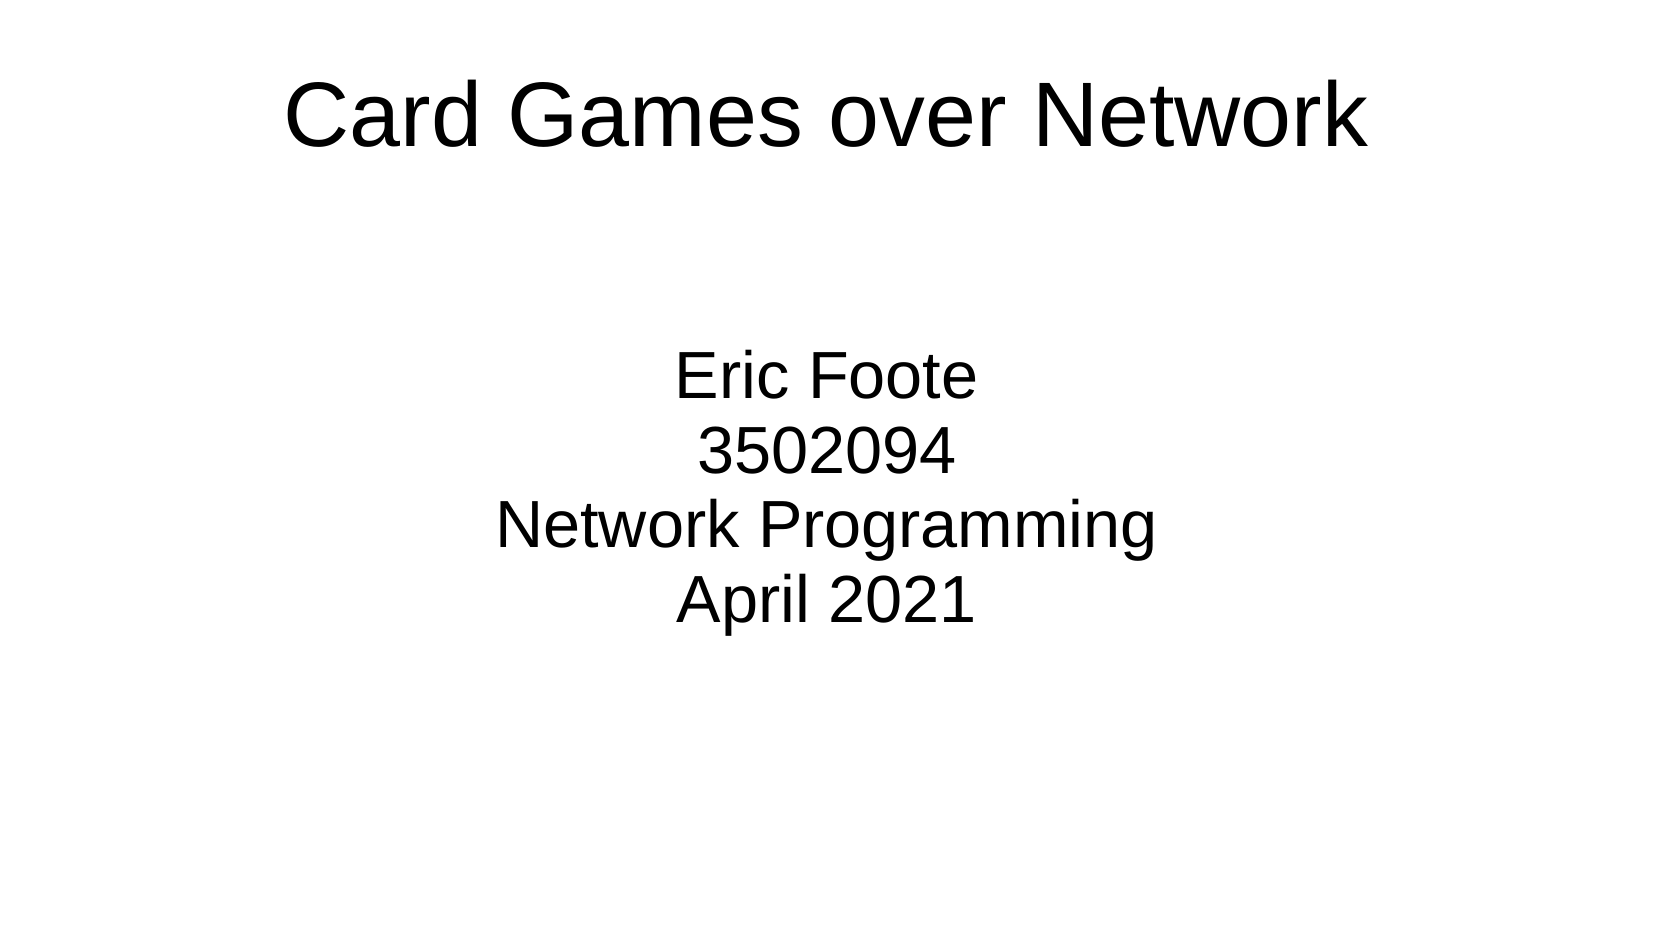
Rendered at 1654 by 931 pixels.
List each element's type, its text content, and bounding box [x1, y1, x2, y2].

subtitle Eric Foote 3502094 Network Programming April 2021 [82, 217, 1571, 758]
title Card Games over Network [82, 37, 1571, 193]
